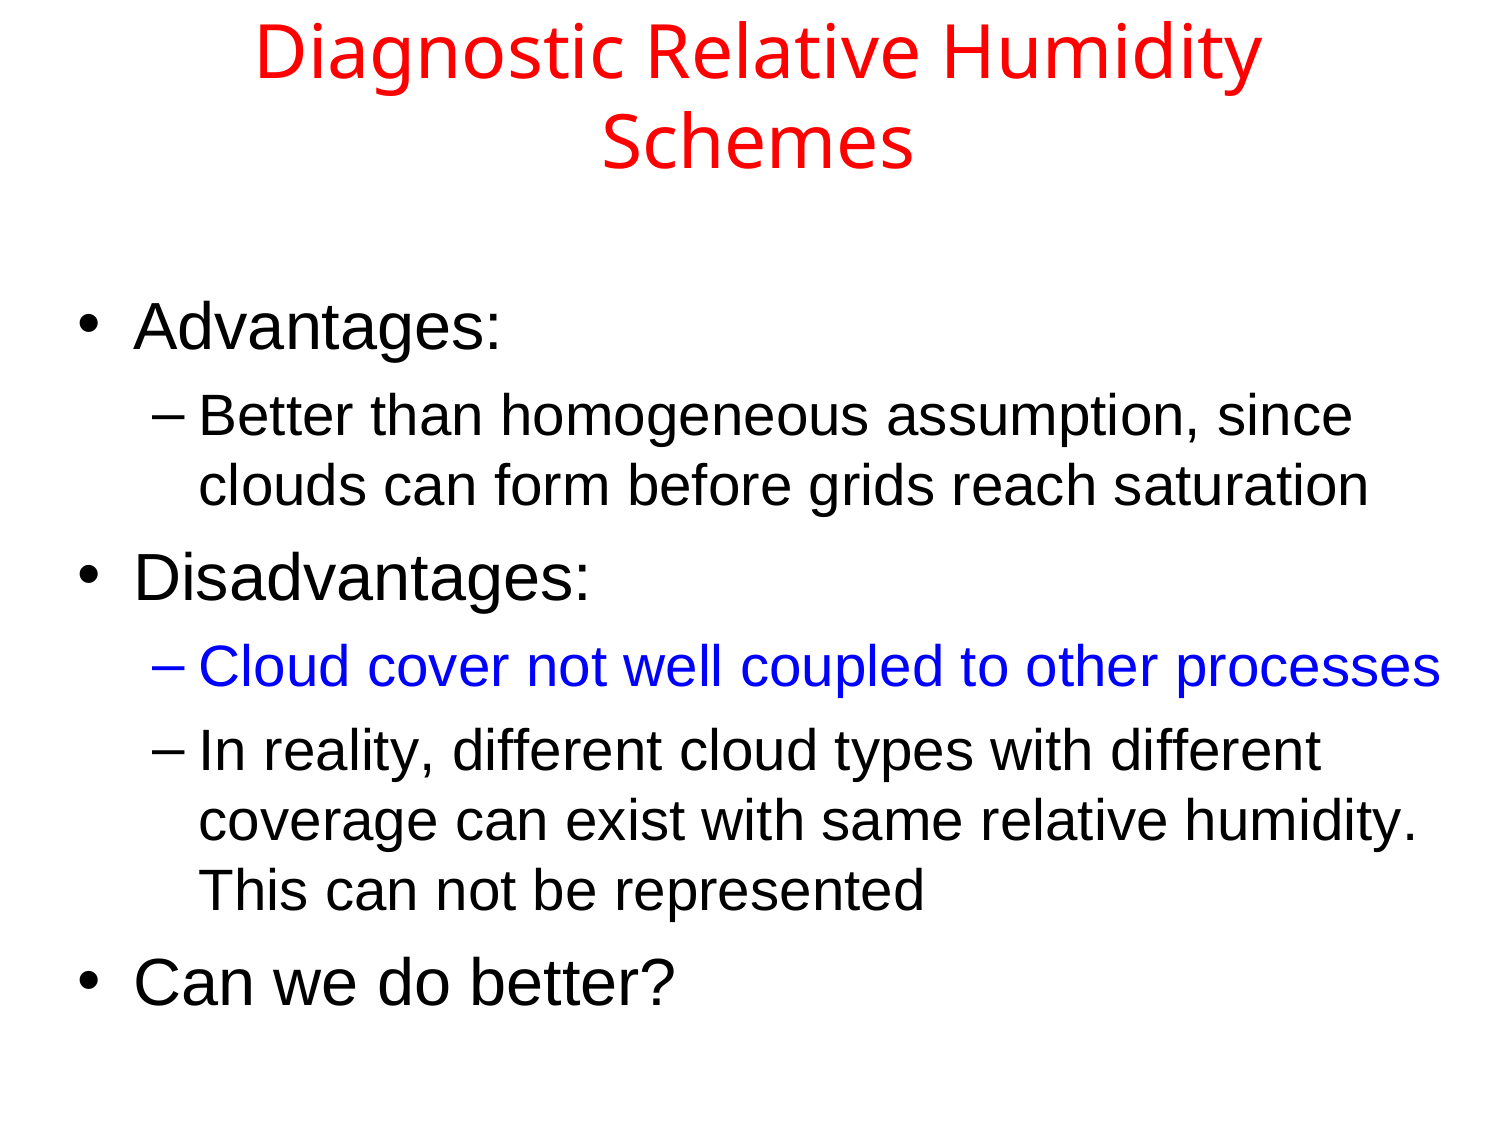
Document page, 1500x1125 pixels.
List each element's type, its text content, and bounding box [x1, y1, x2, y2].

list Advantages: Better than homogeneous assumption, since clouds can form before grids reach saturation Disadvantages: Cloud cover not well coupled to other processes In reality, different cloud types with different coverage can exist with same relative humidity. This can not be represented Can we do better? [62, 274, 1475, 1028]
title Diagnostic Relative Humidity Schemes [158, 0, 1359, 192]
